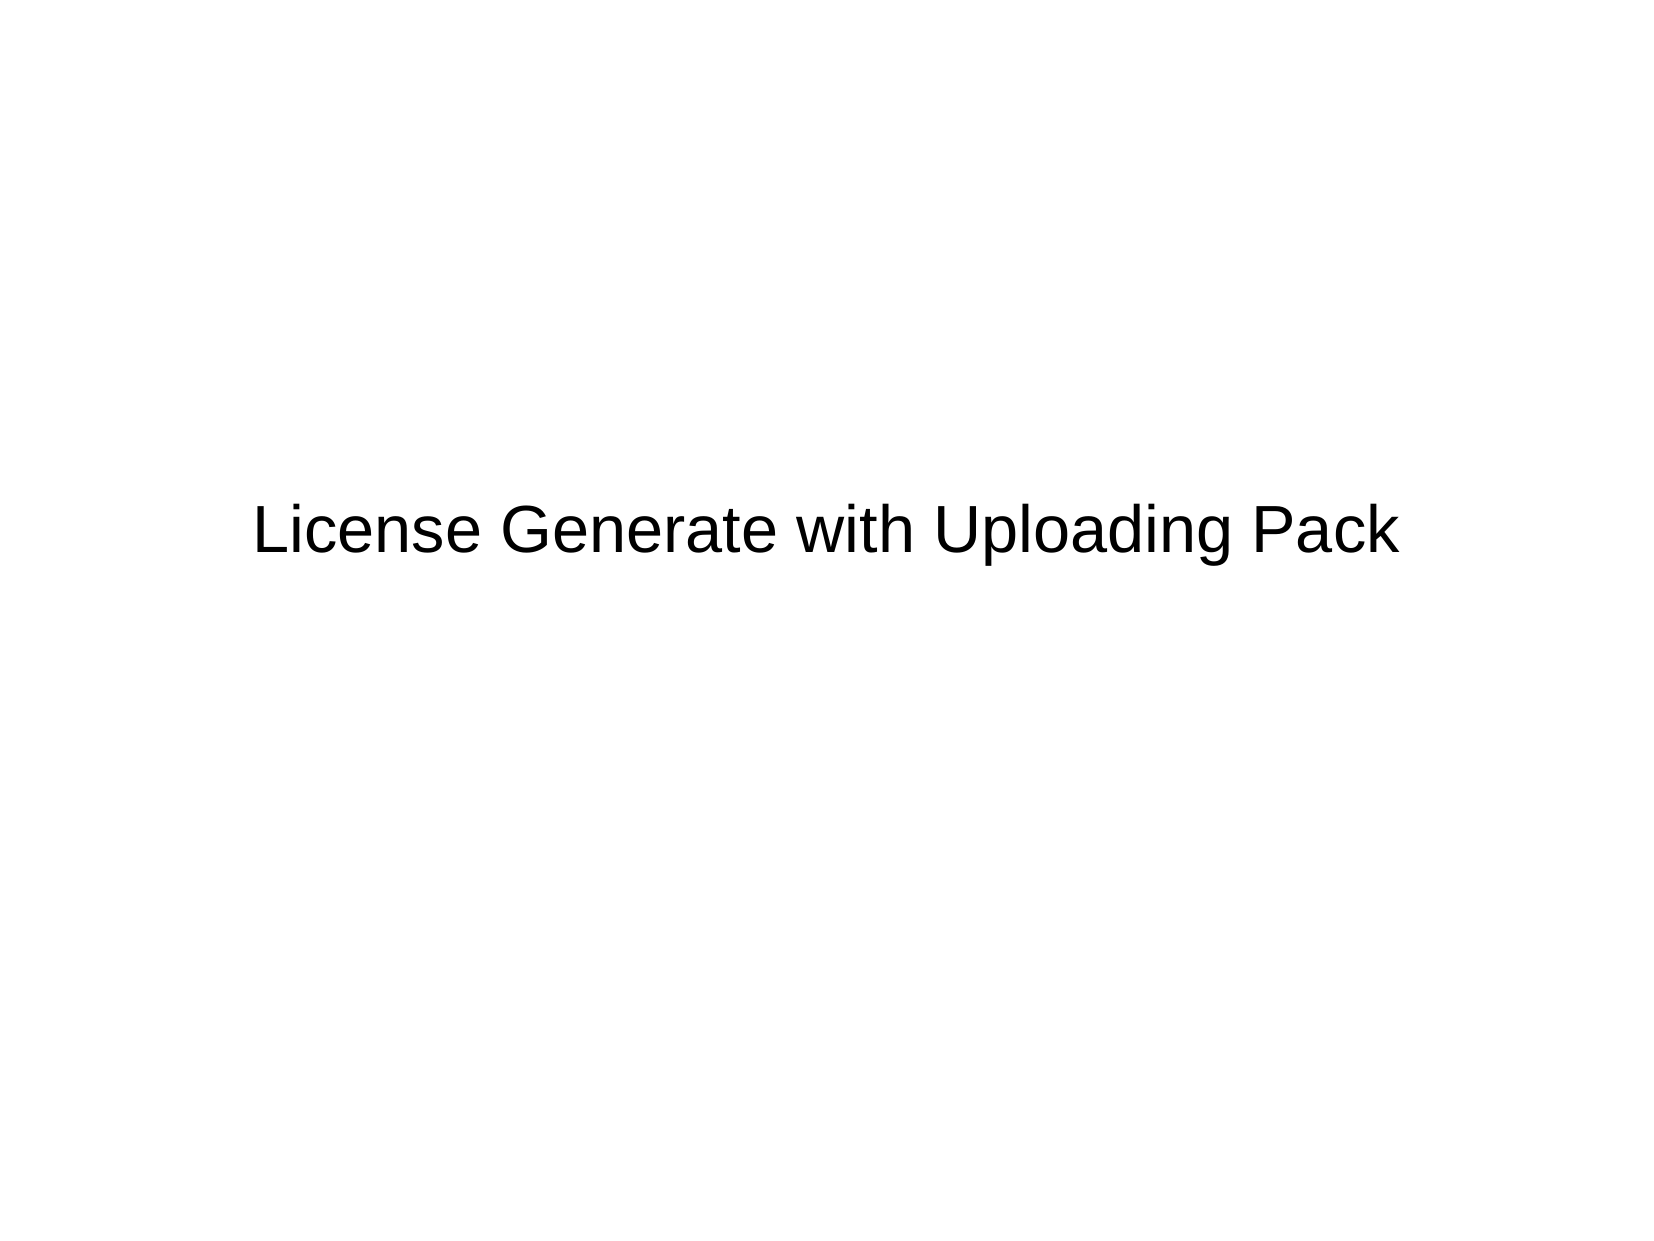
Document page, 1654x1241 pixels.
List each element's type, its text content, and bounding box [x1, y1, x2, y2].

subtitle License Generate with Uploading Pack [82, 49, 1571, 1010]
